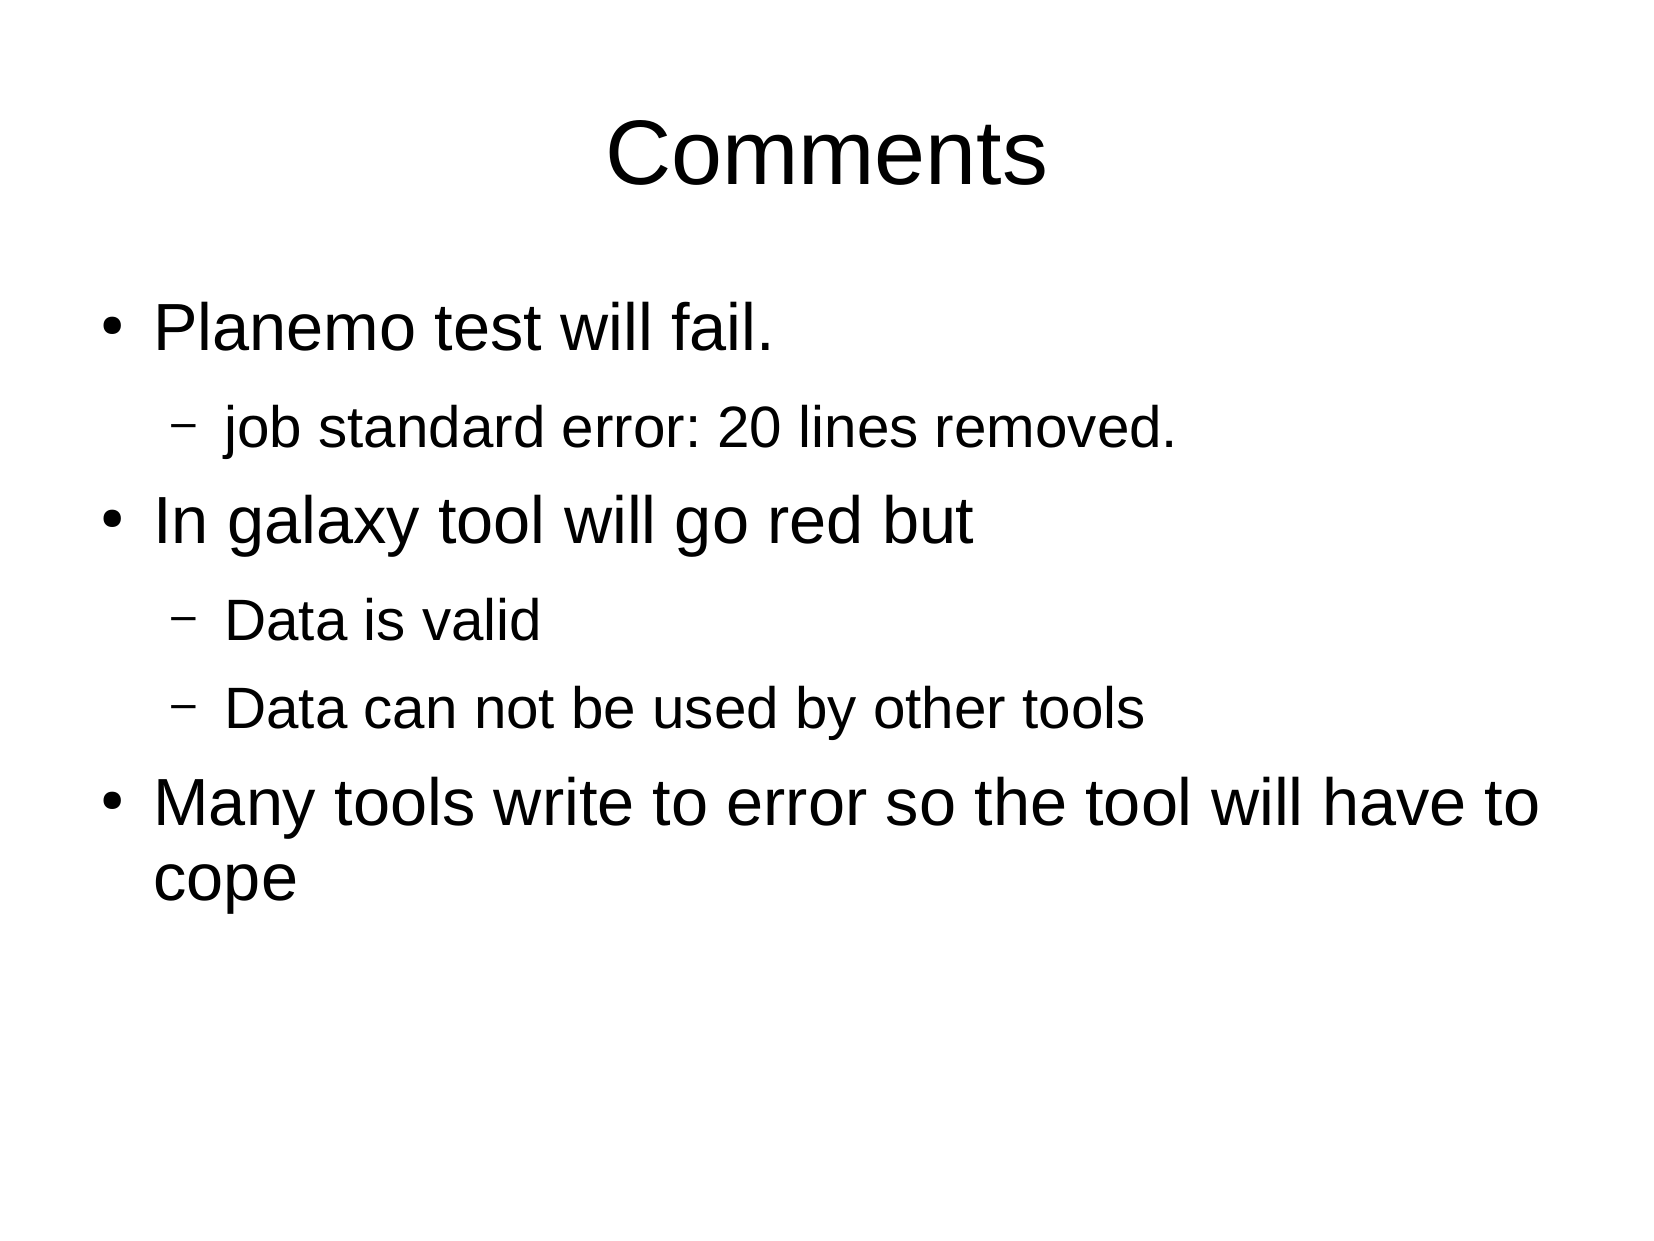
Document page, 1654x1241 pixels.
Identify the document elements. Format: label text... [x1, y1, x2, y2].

list Planemo test will fail. job standard error: 20 lines removed. In galaxy tool will go red but Data is valid Data can not be used by other tools Many tools write to error so the tool will have to cope [82, 290, 1571, 1010]
title Comments [82, 49, 1571, 257]
